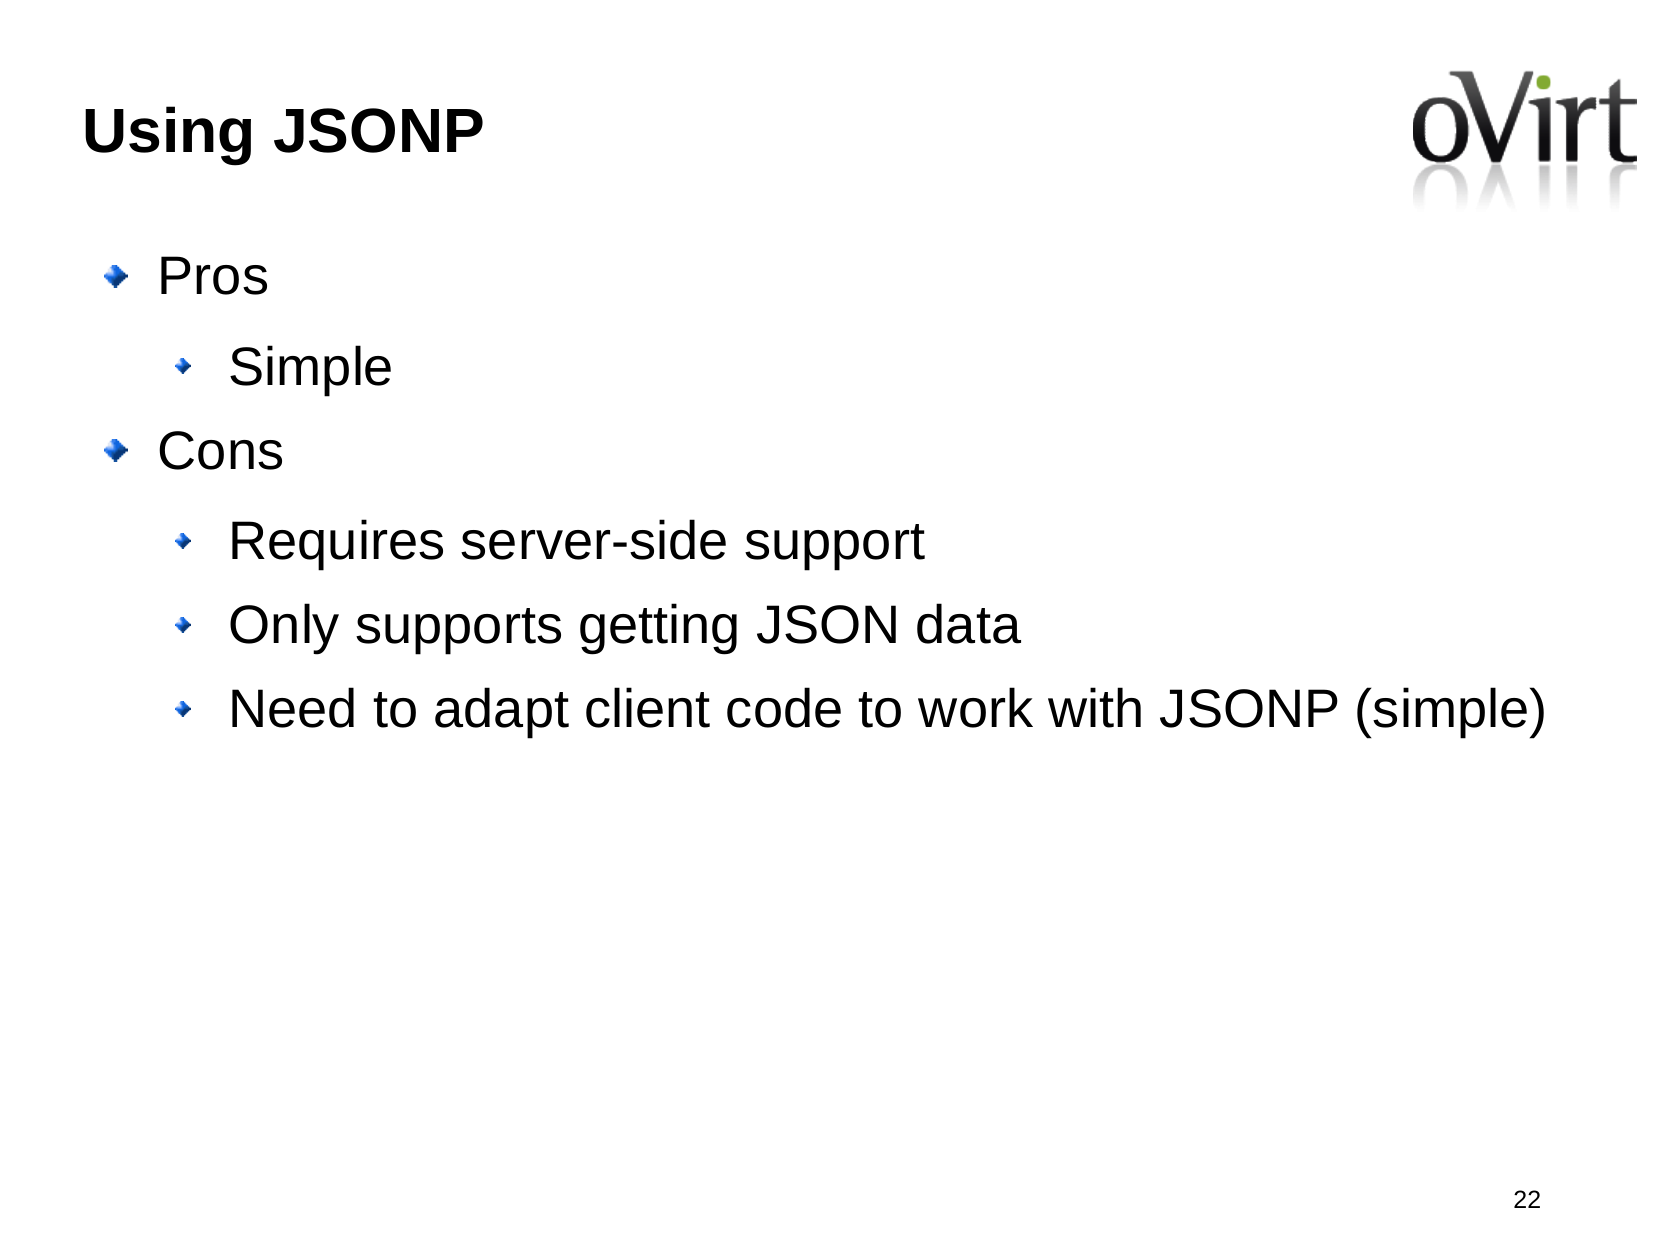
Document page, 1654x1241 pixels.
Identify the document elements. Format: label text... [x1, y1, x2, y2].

title Using JSONP [82, 37, 1303, 226]
list Pros Simple Cons Requires server-side support Only supports getting JSON data Need to adapt client code to work with JSONP (simple) [86, 246, 1576, 1040]
picture [1413, 63, 1637, 212]
